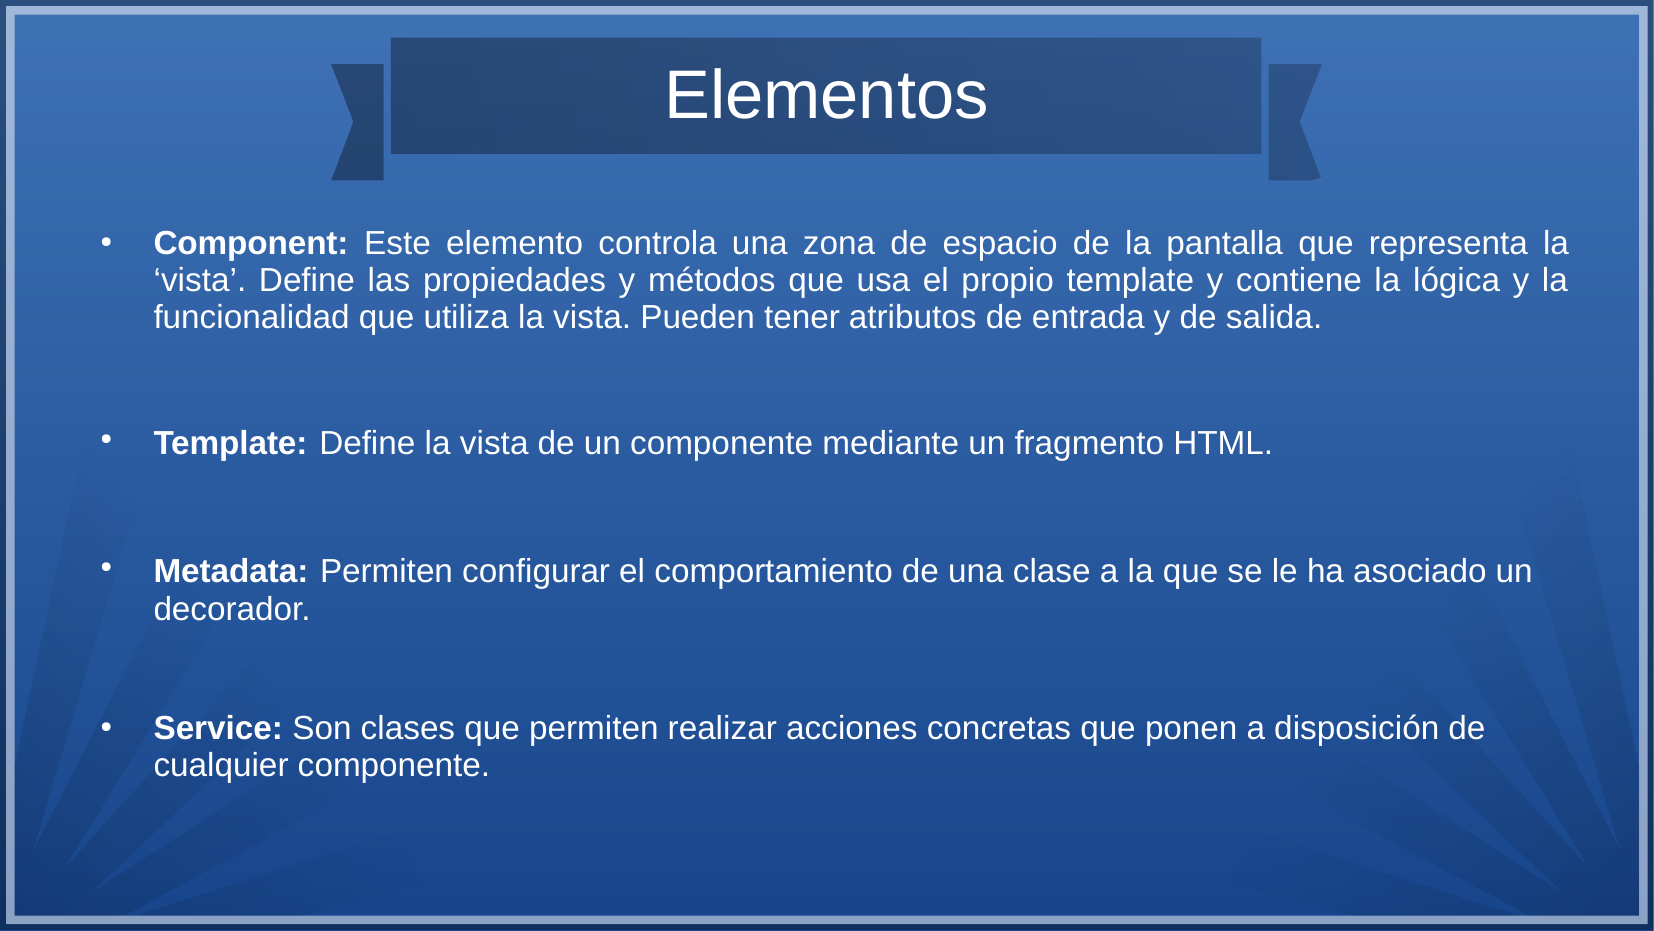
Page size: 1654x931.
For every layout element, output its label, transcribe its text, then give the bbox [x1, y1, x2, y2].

list Component: Este elemento controla una zona de espacio de la pantalla que representa la ‘vista’. Define las propiedades y métodos que usa el propio template y contiene la lógica y la funcionalidad que utiliza la vista. Pueden tener atributos de entrada y de salida. Template: Define la vista de un componente mediante un fragmento HTML. Metadata: Permiten configurar el comportamiento de una clase a la que se le ha asociado un decorador. Service: Son clases que permiten realizar acciones concretas que ponen a disposición de cualquier componente. [82, 224, 1571, 848]
title Elementos [389, 35, 1264, 154]
